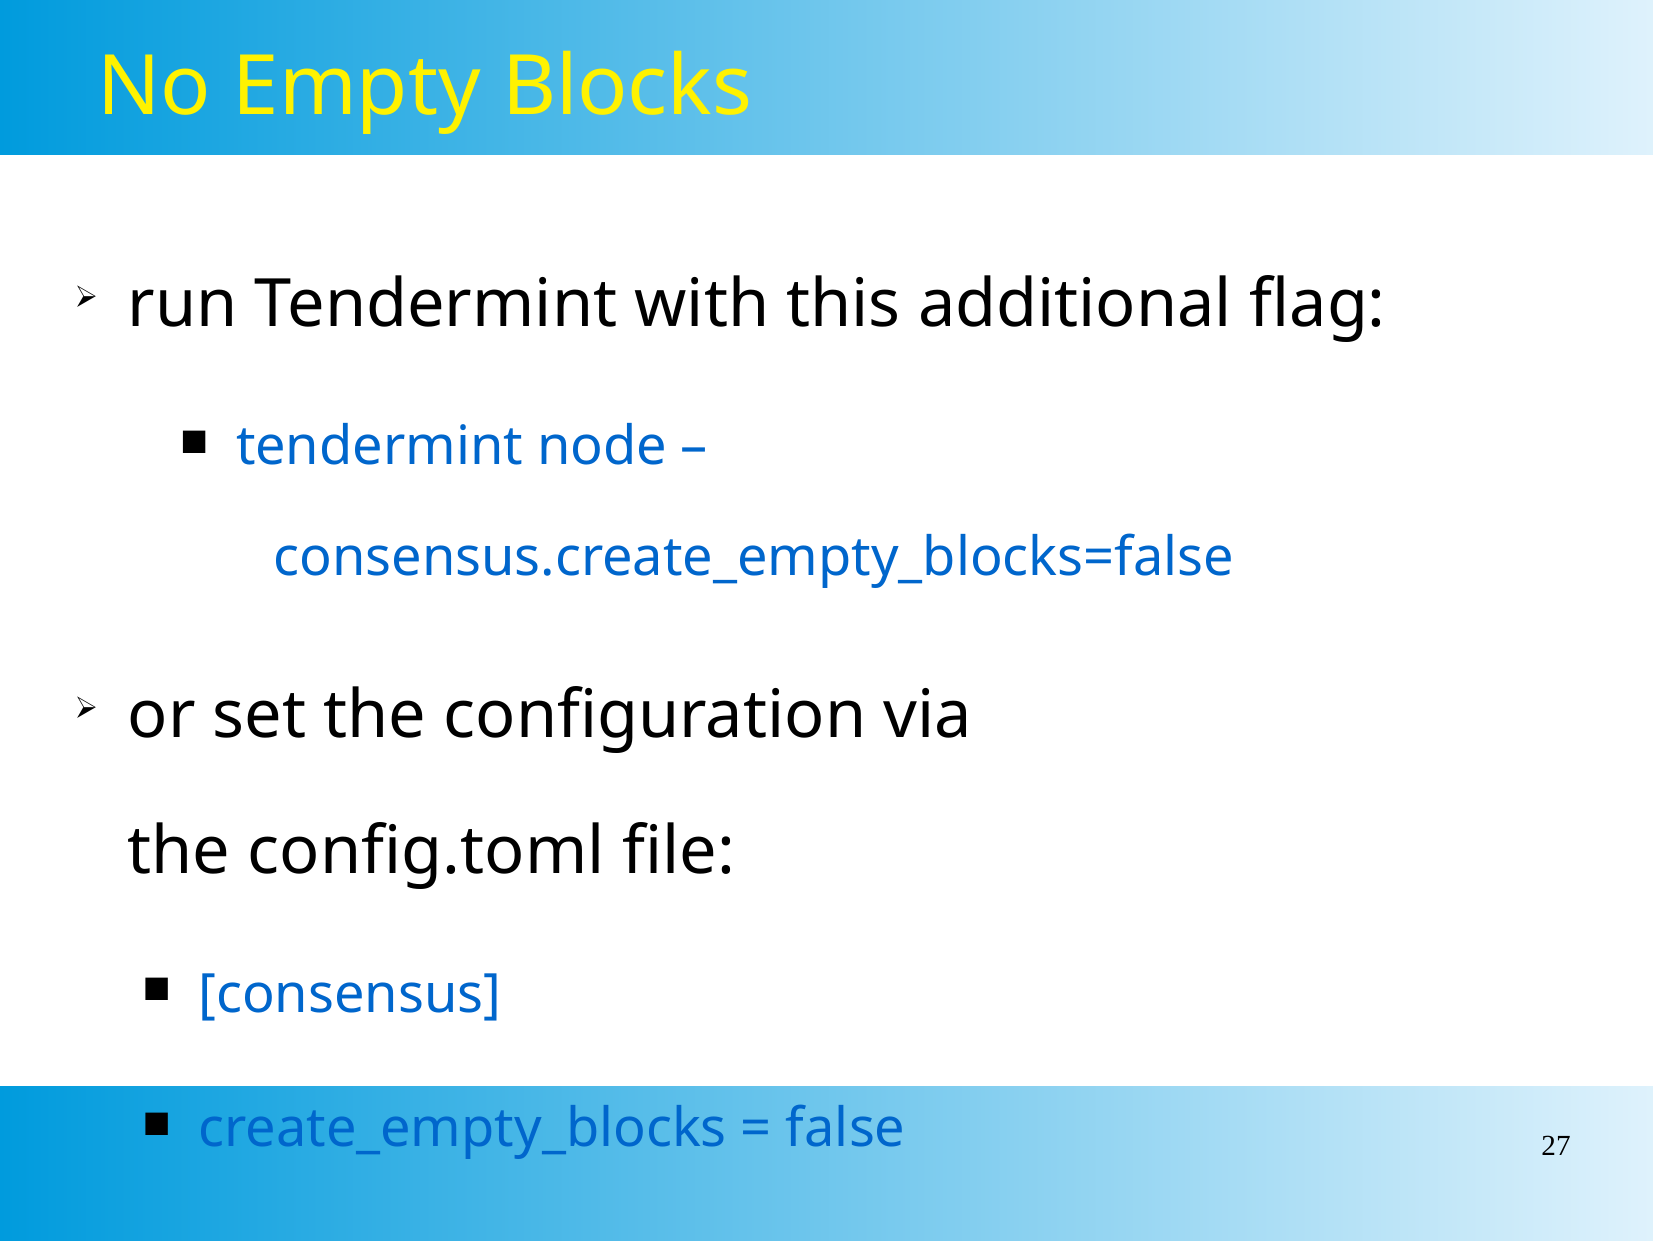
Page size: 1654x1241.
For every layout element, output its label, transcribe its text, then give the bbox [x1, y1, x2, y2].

list run Tendermint with this additional flag: tendermint node –consensus.create_empty_blocks=false or set the configuration via the config.toml file: [consensus] create_empty_blocks = false [56, 210, 1546, 930]
title No Empty Blocks [26, 30, 1516, 136]
